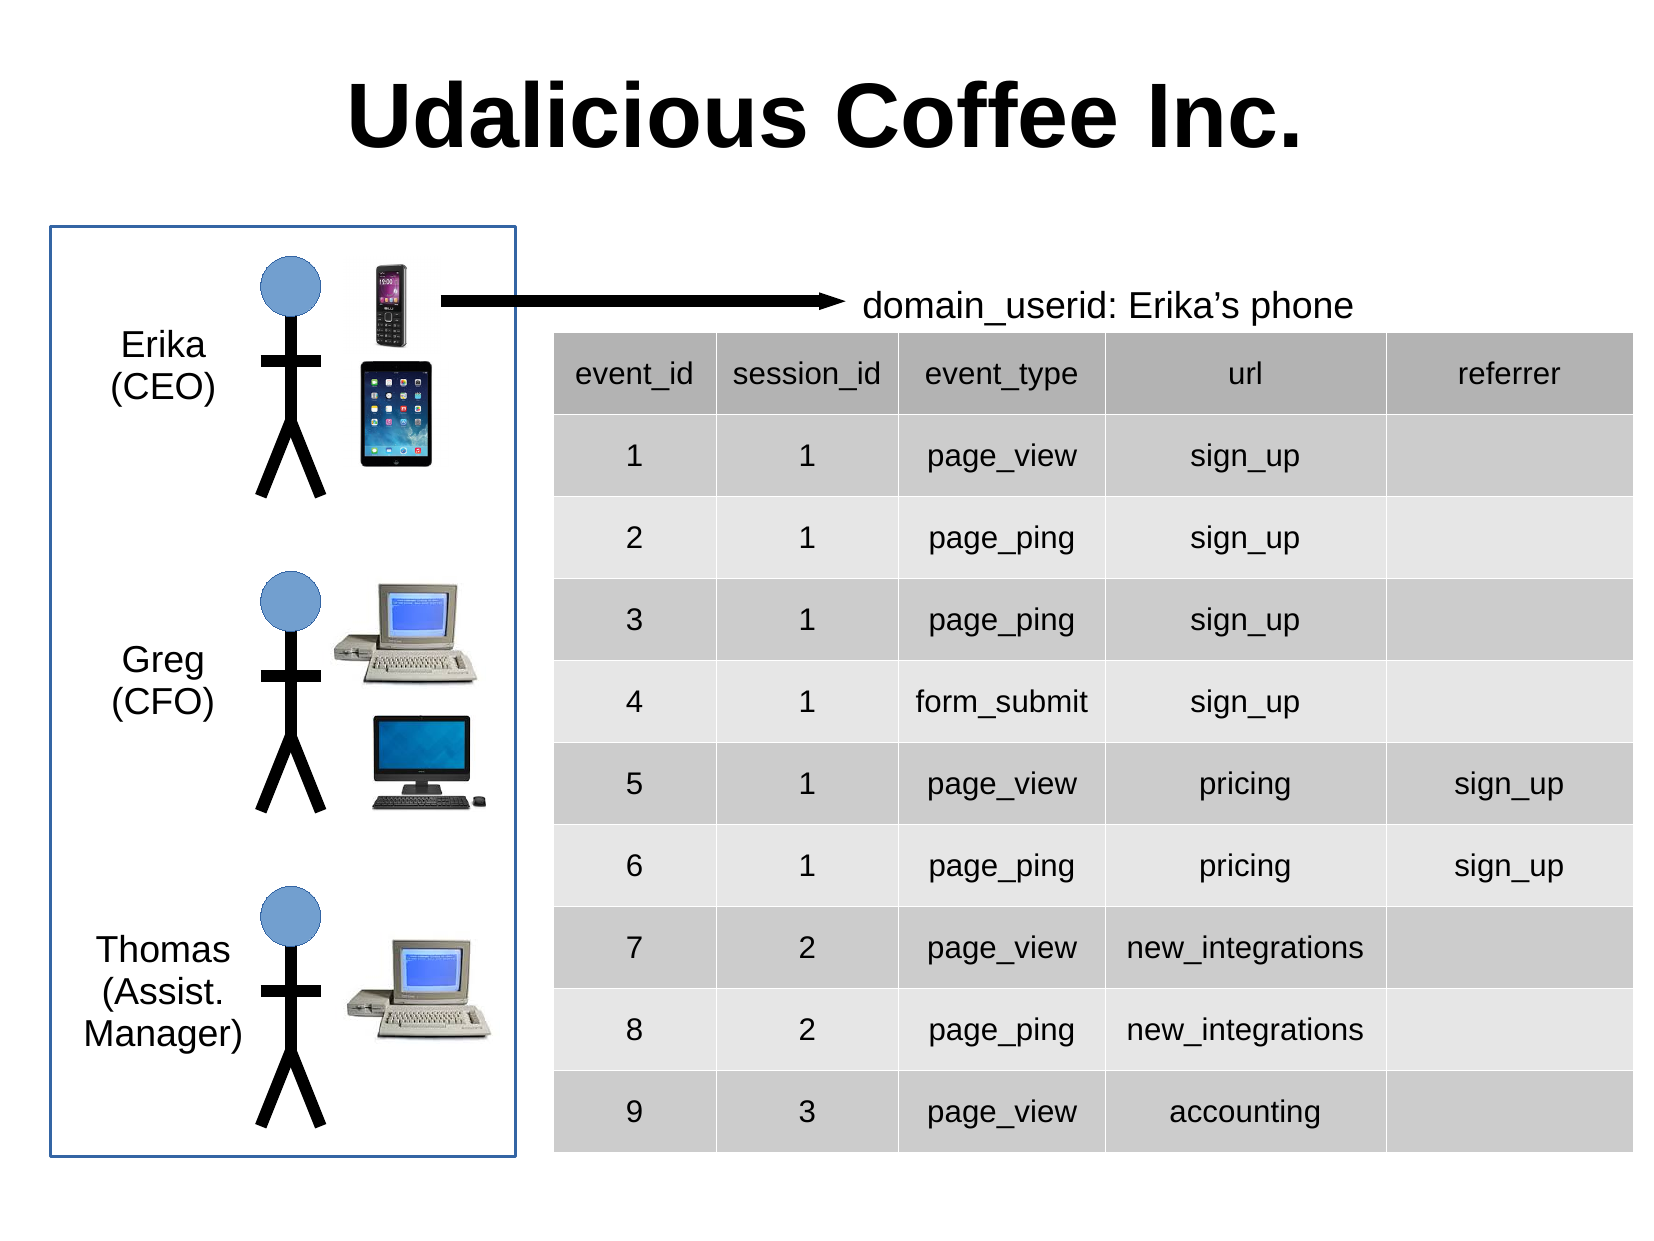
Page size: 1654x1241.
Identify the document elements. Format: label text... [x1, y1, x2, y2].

picture [322, 560, 486, 692]
table_cell page_ping [899, 989, 1105, 1070]
table_cell new_integrations [1106, 907, 1386, 988]
table_cell 1 [717, 743, 898, 824]
table_cell 1 [717, 497, 898, 578]
table_cell page_ping [899, 579, 1105, 660]
picture [343, 256, 441, 354]
table_cell page_ping [899, 825, 1105, 906]
table_cell [1387, 907, 1633, 988]
picture [335, 916, 500, 1047]
table_cell sign_up [1387, 743, 1633, 824]
text_box [260, 256, 321, 317]
table_cell [1387, 661, 1633, 742]
table_cell 2 [717, 989, 898, 1070]
text_box [260, 886, 321, 947]
table_cell [1387, 1071, 1633, 1152]
table_cell pricing [1106, 743, 1386, 824]
table_cell sign_up [1106, 661, 1386, 742]
table_cell 5 [554, 743, 716, 824]
table_cell 3 [717, 1071, 898, 1152]
table_cell page_ping [899, 497, 1105, 578]
picture [343, 361, 449, 467]
table_cell 4 [554, 661, 716, 742]
text_box domain_userid: Erika’s phone [830, 256, 1386, 332]
table_header url [1106, 333, 1386, 414]
table_cell sign_up [1106, 497, 1386, 578]
table_cell 1 [717, 661, 898, 742]
table_cell 1 [717, 825, 898, 906]
text_box Erika (CEO) [80, 316, 246, 416]
table_cell 2 [554, 497, 716, 578]
table_cell 1 [717, 415, 898, 496]
table_cell 9 [554, 1071, 716, 1152]
table_cell page_view [899, 743, 1105, 824]
table_cell 1 [554, 415, 716, 496]
table_cell [1387, 415, 1633, 496]
text_box [260, 571, 321, 632]
table_cell page_view [899, 415, 1105, 496]
table_cell form_submit [899, 661, 1105, 742]
table_cell 3 [554, 579, 716, 660]
table_cell page_view [899, 1071, 1105, 1152]
table_cell [1387, 989, 1633, 1070]
table_cell pricing [1106, 825, 1386, 906]
table_cell 6 [554, 825, 716, 906]
table_cell sign_up [1106, 415, 1386, 496]
table_cell sign_up [1106, 579, 1386, 660]
table_cell 7 [554, 907, 716, 988]
table_cell [1387, 579, 1633, 660]
table_header event_id [554, 333, 716, 414]
table_cell sign_up [1387, 825, 1633, 906]
table_cell [1387, 497, 1633, 578]
table_cell accounting [1106, 1071, 1386, 1152]
picture [372, 715, 486, 812]
table_cell 2 [717, 907, 898, 988]
table_cell new_integrations [1106, 989, 1386, 1070]
text_box Greg (CFO) [80, 631, 246, 731]
table_header session_id [717, 333, 898, 414]
table_cell 1 [717, 579, 898, 660]
text_box Thomas (Assist. Manager) [65, 920, 261, 1062]
table_cell page_view [899, 907, 1105, 988]
table_cell 8 [554, 989, 716, 1070]
table_header event_type [899, 333, 1105, 414]
table_header referrer [1387, 333, 1633, 414]
text_box Udalicious Coffee Inc. [45, 20, 1606, 211]
